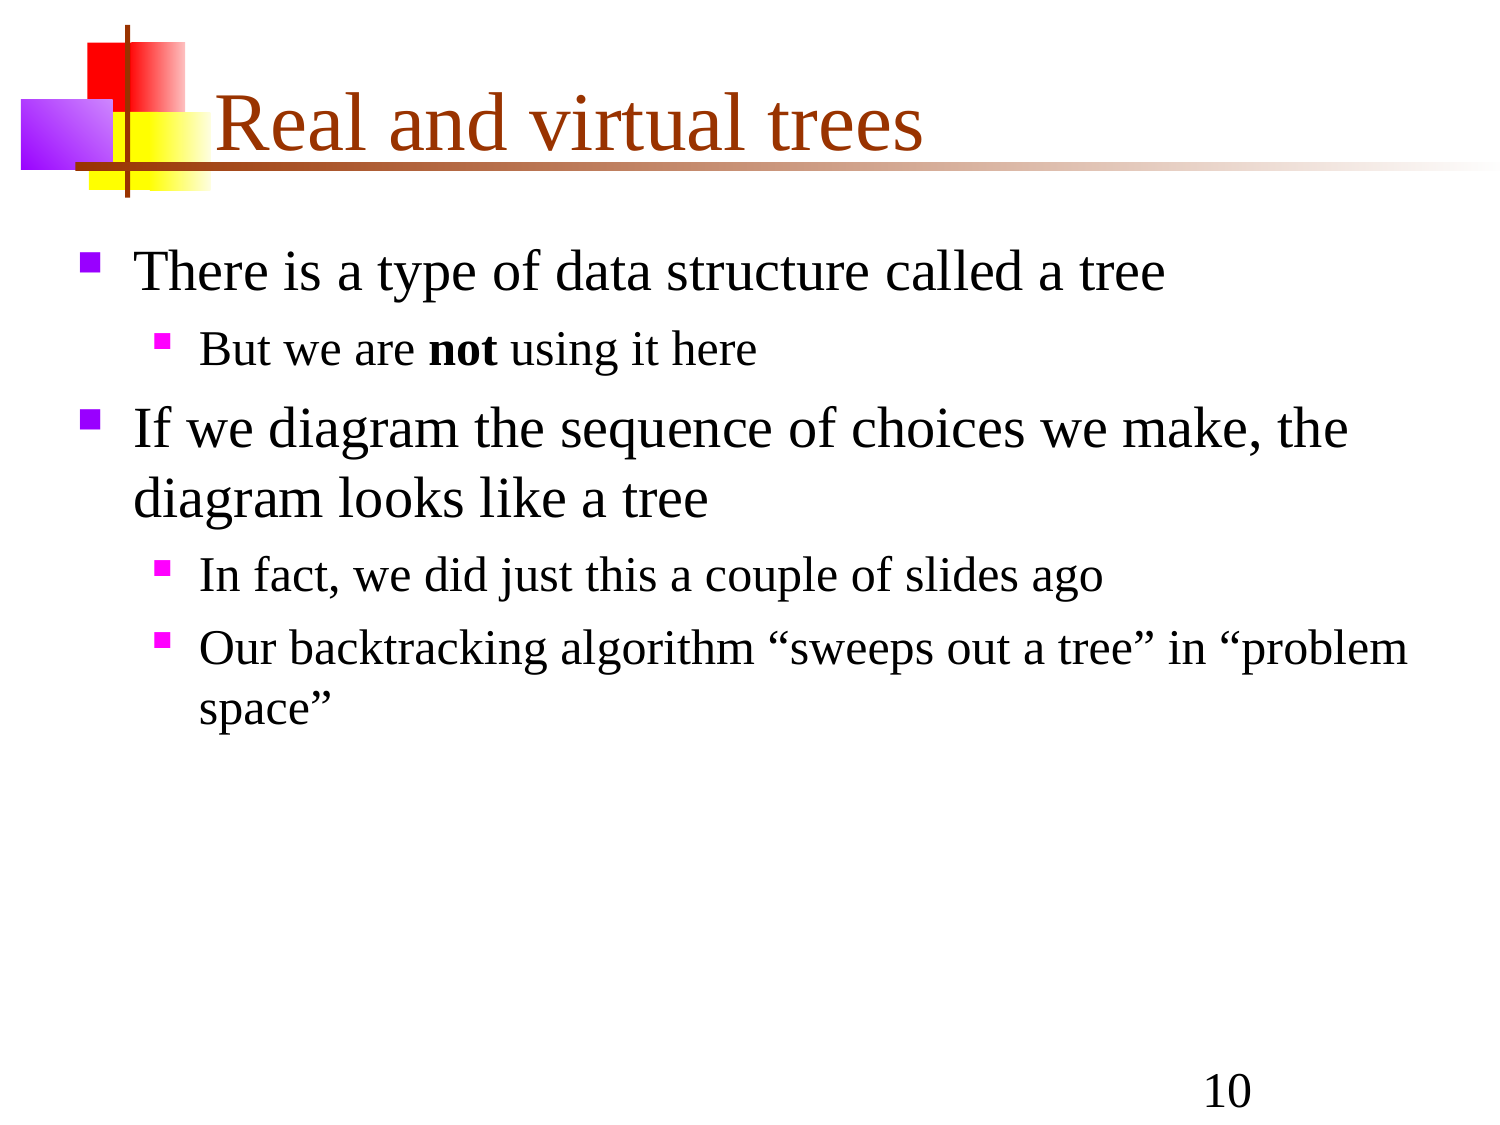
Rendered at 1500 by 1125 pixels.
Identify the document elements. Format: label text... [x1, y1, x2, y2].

title Real and virtual trees [199, 37, 1479, 175]
list There is a type of data structure called a tree But we are not using it here If we diagram the sequence of choices we make, the diagram looks like a tree In fact, we did just this a couple of slides ago Our backtracking algorithm “sweeps out a tree” in “problem space” [62, 224, 1469, 1007]
